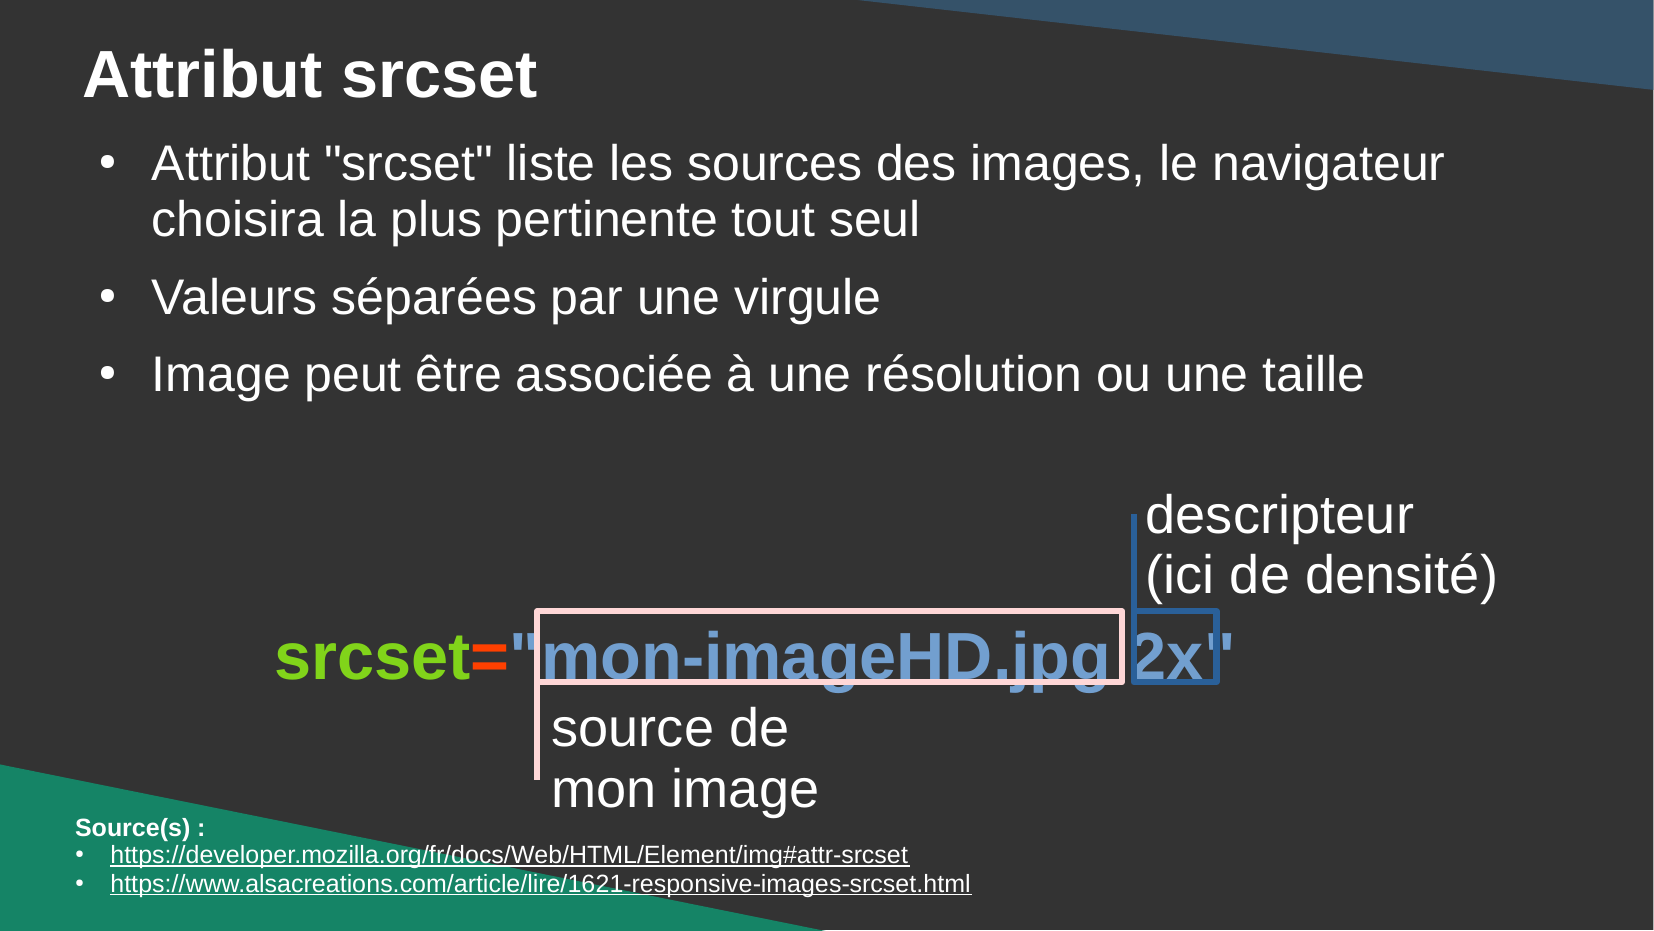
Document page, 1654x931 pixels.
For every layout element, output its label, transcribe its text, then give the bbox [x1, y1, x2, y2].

text_box srcset="mon-imageHD.jpg 2x" [259, 611, 534, 701]
text_box srcset="mon-imageHD.jpg 2x" [1137, 614, 1213, 679]
title descripteur (ici de densité) [1145, 484, 1548, 606]
text_box [857, 0, 1654, 90]
text_box srcset="mon-imageHD.jpg 2x" [540, 611, 1264, 701]
title source de mon image [551, 697, 827, 805]
title Attribut srcset [82, 37, 1571, 122]
text_box srcset="mon-imageHD.jpg 2x" [540, 614, 1119, 679]
list Attribut "srcset" liste les sources des images, le navigateur choisira la plus pertinente tout seul Valeurs séparées par une virgule Image peut être associée à une résolution ou une taille [80, 135, 1605, 479]
text_box Source(s) : https://developer.mozilla.org/fr/docs/Web/HTML/Element/img#attr-srcset https://www.alsacreations.com/article/lire/1621-responsive-images-srcset.html [60, 805, 1546, 931]
text_box [0, 764, 202, 931]
